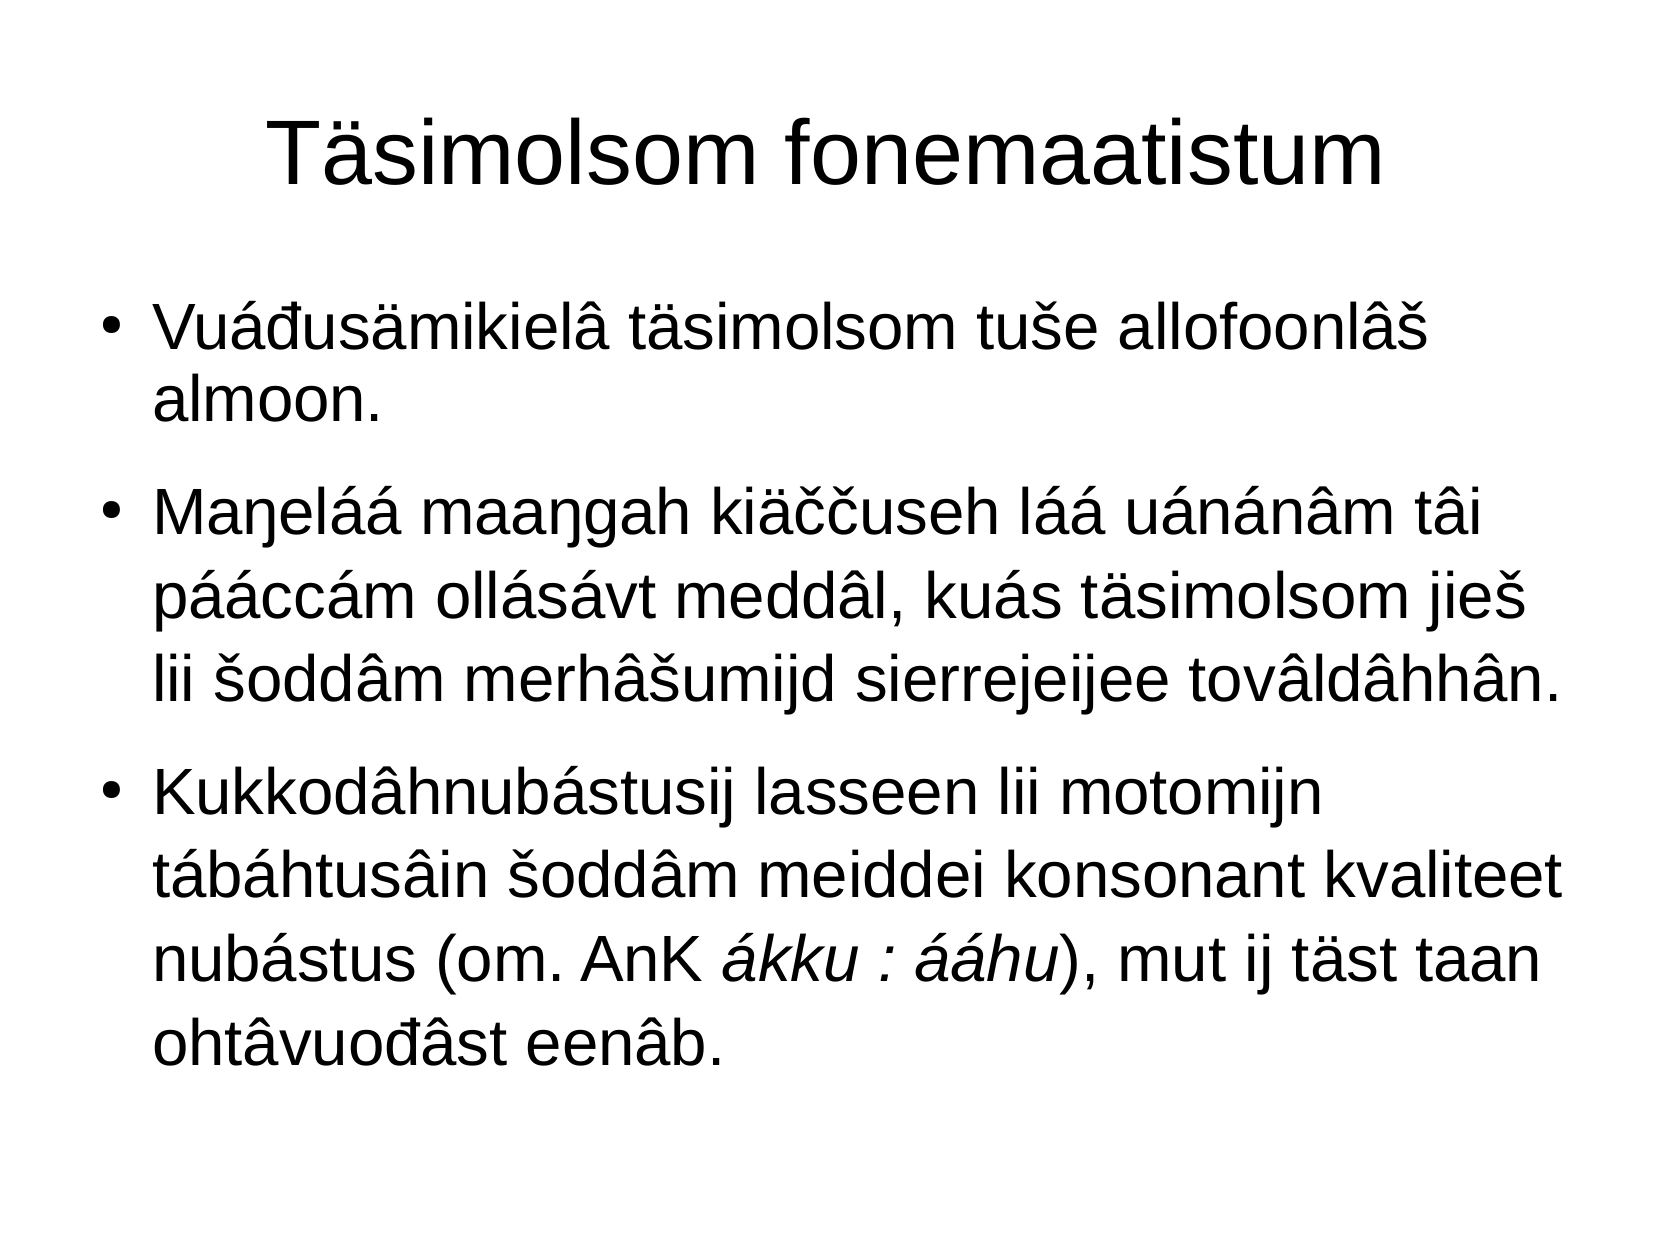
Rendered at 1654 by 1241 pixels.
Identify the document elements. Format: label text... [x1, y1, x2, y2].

list Vuáđusämikielâ täsimolsom tuše allofoonlâš almoon. Maŋeláá maaŋgah kiäččuseh láá uánánâm tâi pááccám ollásávt meddâl, kuás täsimolsom jieš lii šoddâm merhâšumijd sierrejeijee tovâldâhhân. Kukkodâhnubástusij lasseen lii motomijn tábáhtusâin šoddâm meiddei konsonant kvaliteet nubástus (om. AnK ákku : ááhu), mut ij täst taan ohtâvuođâst eenâb. [82, 290, 1571, 1111]
title Täsimolsom fonemaatistum [82, 49, 1571, 257]
